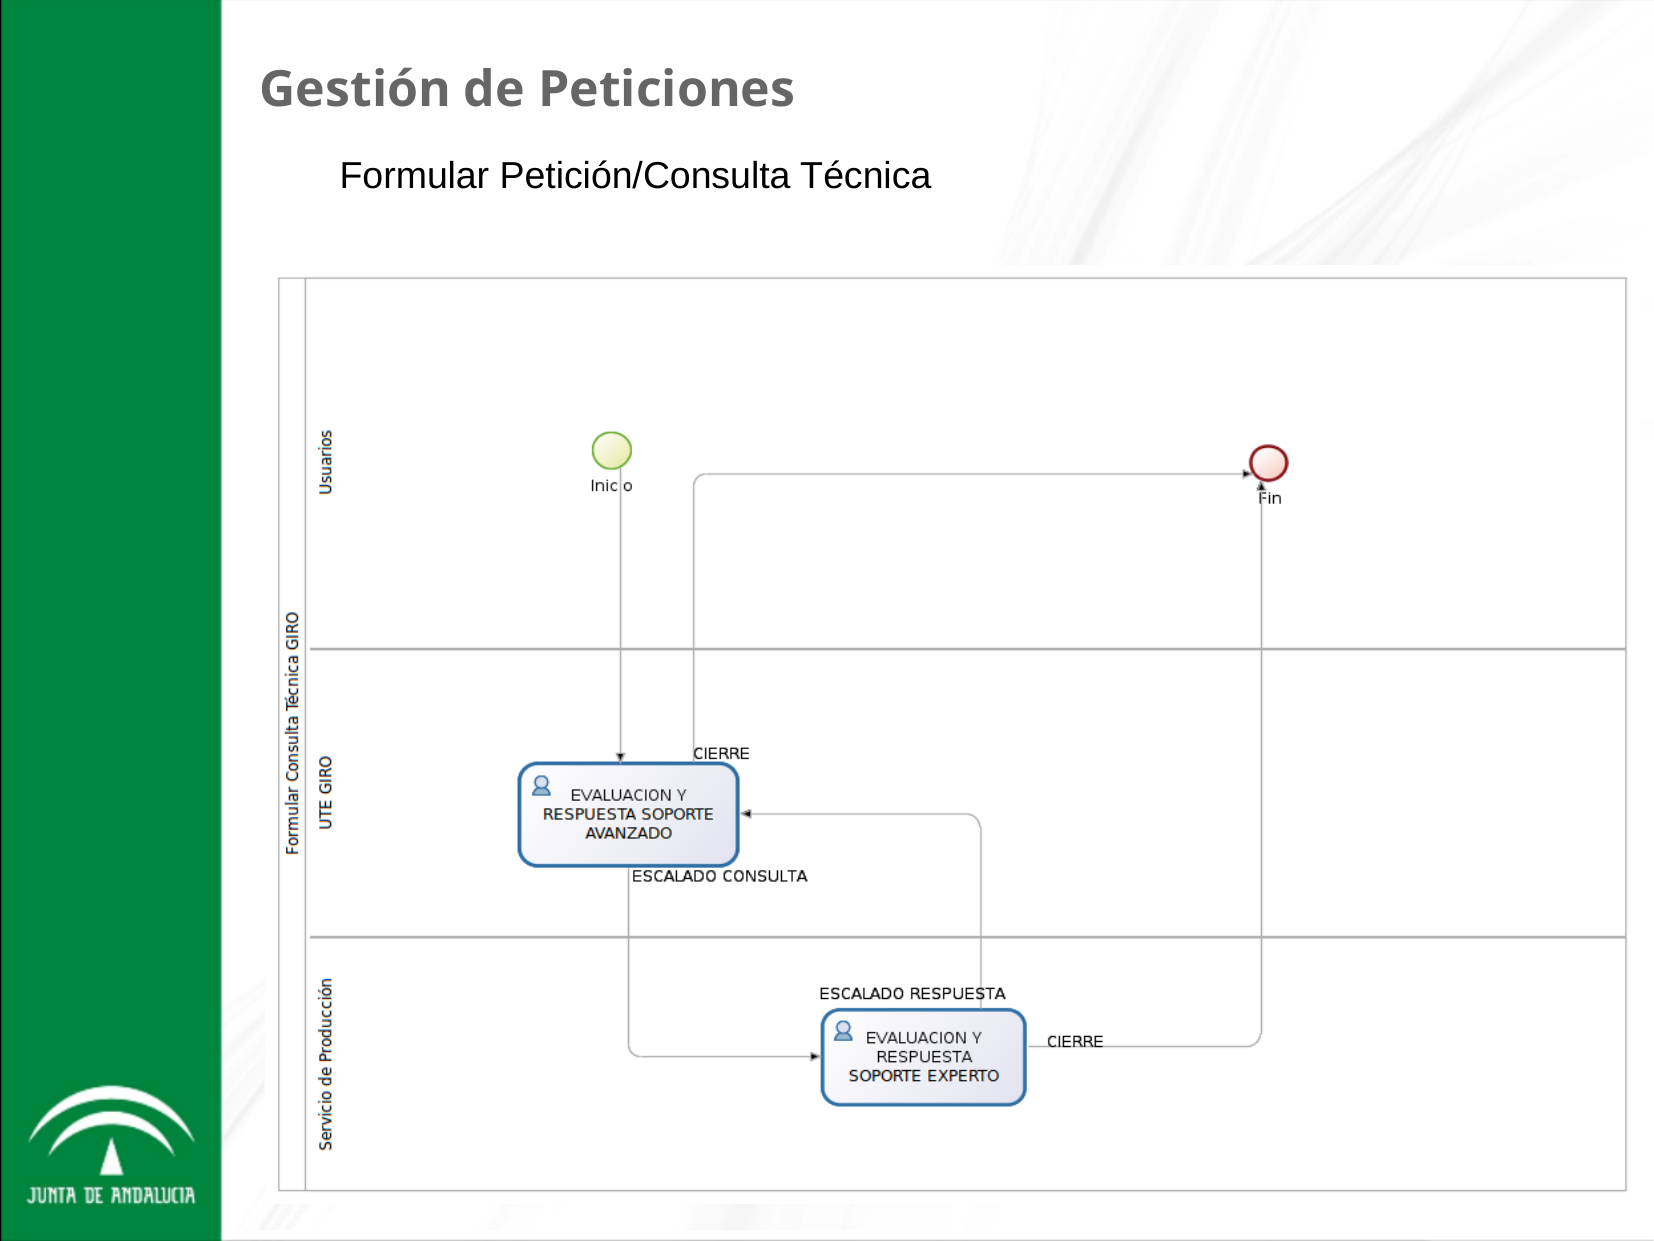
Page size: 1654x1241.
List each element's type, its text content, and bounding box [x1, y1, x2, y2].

text_box Formular Petición/Consulta Técnica [324, 147, 947, 205]
title Gestión de Peticiones [259, 37, 1577, 136]
picture [0, 0, 1654, 1241]
